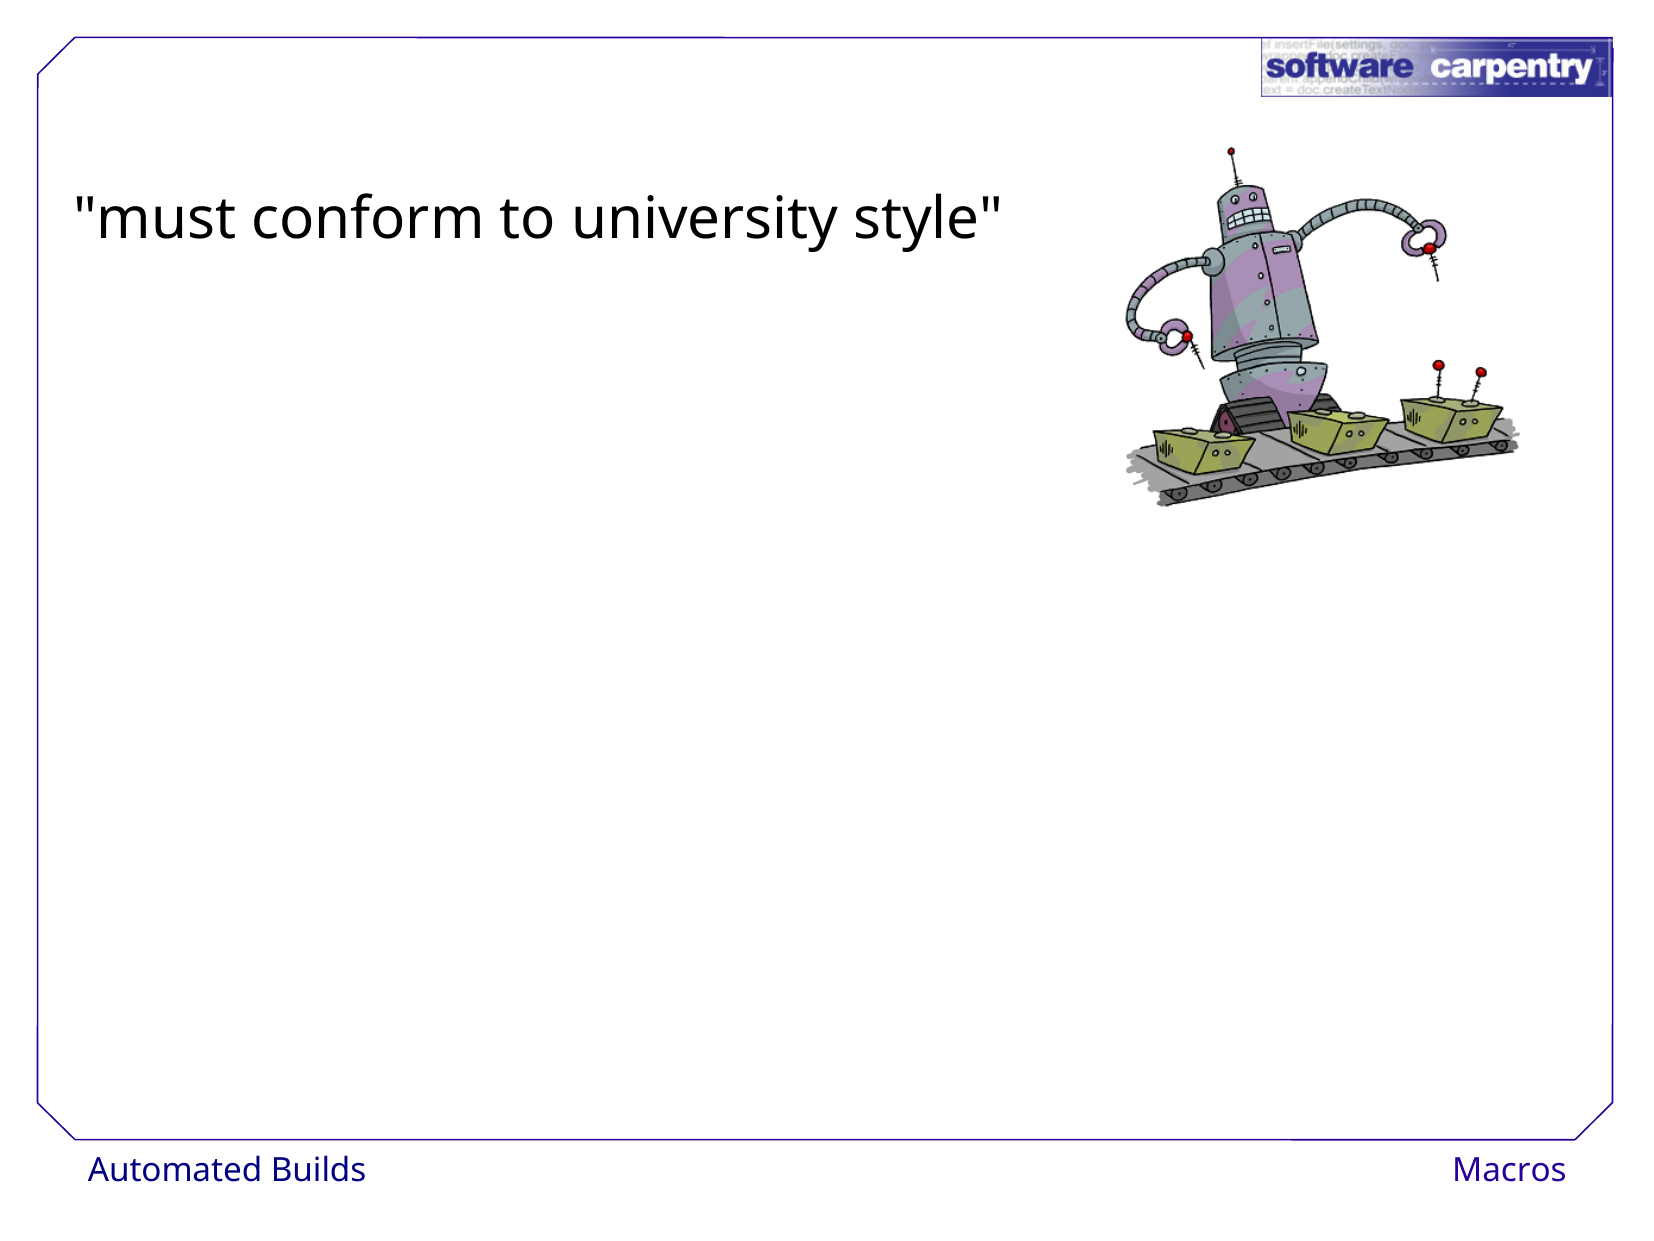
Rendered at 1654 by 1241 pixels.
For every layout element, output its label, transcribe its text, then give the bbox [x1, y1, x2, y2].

text_box "must conform to university style" [58, 138, 1110, 259]
picture [1110, 128, 1526, 522]
picture [1261, 39, 1613, 97]
